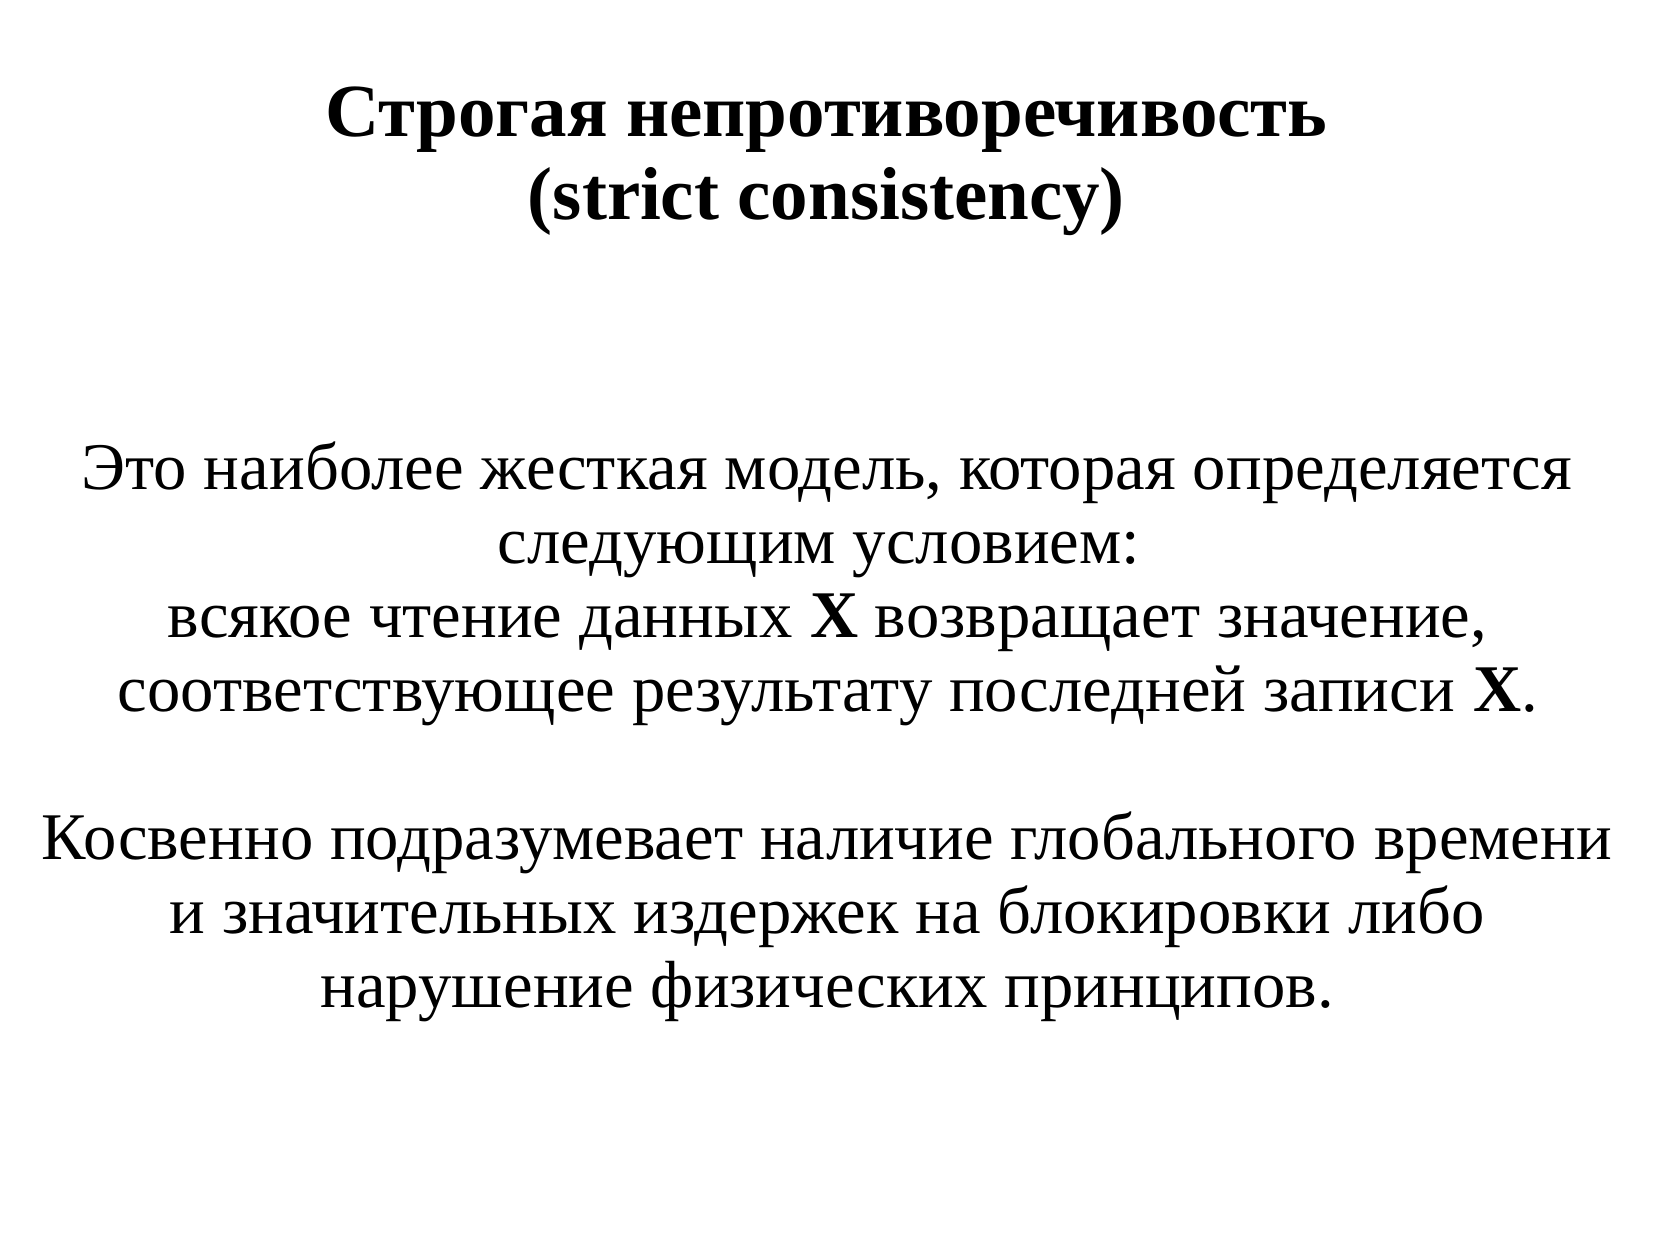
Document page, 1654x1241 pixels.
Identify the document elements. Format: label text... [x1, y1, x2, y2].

title Строгая непротиворечивость (strict consistency) [82, 49, 1571, 236]
text_box Это наиболее жесткая модель, которая определяется следующим условием: всякое чтение данных X возвращает значение, соответствующее результату последней записи X. Косвенно подразумевает наличие глобального времени и значительных издержек на блокировки либо нарушение физических принципов. [30, 236, 1626, 1215]
